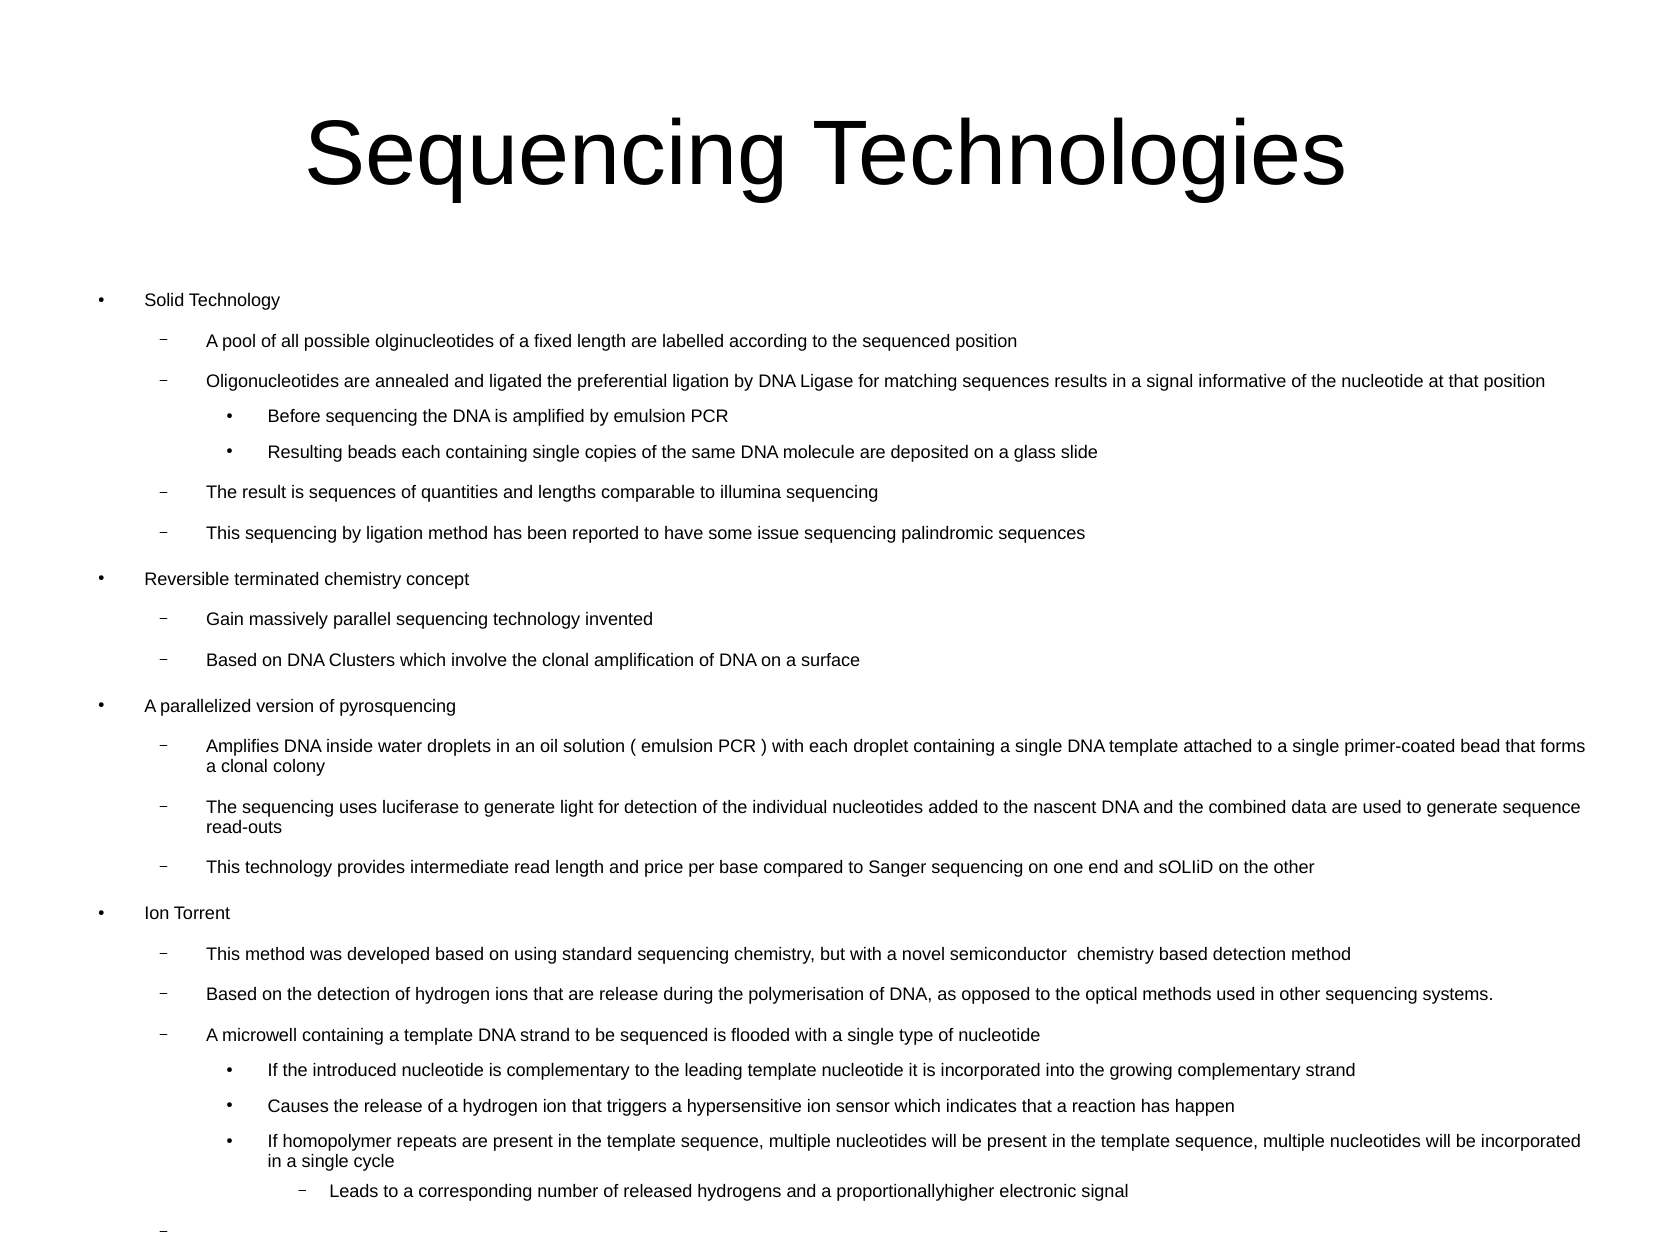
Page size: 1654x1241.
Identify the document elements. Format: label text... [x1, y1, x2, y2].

list Solid Technology A pool of all possible olginucleotides of a fixed length are labelled according to the sequenced position Oligonucleotides are annealed and ligated the preferential ligation by DNA Ligase for matching sequences results in a signal informative of the nucleotide at that position Before sequencing the DNA is amplified by emulsion PCR Resulting beads each containing single copies of the same DNA molecule are deposited on a glass slide The result is sequences of quantities and lengths comparable to illumina sequencing This sequencing by ligation method has been reported to have some issue sequencing palindromic sequences Reversible terminated chemistry concept Gain massively parallel sequencing technology invented Based on DNA Clusters which involve the clonal amplification of DNA on a surface A parallelized version of pyrosquencing Amplifies DNA inside water droplets in an oil solution ( emulsion PCR ) with each droplet containing a single DNA template attached to a single primer-coated bead that forms a clonal colony The sequencing uses luciferase to generate light for detection of the individual nucleotides added to the nascent DNA and the combined data are used to generate sequence read-outs This technology provides intermediate read length and price per base compared to Sanger sequencing on one end and sOLIiD on the other Ion Torrent This method was developed based on using standard sequencing chemistry, but with a novel semiconductor chemistry based detection method Based on the detection of hydrogen ions that are release during the polymerisation of DNA, as opposed to the optical methods used in other sequencing systems. A microwell containing a template DNA strand to be sequenced is flooded with a single type of nucleotide If the introduced nucleotide is complementary to the leading template nucleotide it is incorporated into the growing complementary strand Causes the release of a hydrogen ion that triggers a hypersensitive ion sensor which indicates that a reaction has happen If homopolymer repeats are present in the template sequence, multiple nucleotides will be present in the template sequence, multiple nucleotides will be incorporated in a single cycle Leads to a corresponding number of released hydrogens and a proportionallyhigher electronic signal [82, 290, 1595, 1205]
title Sequencing Technologies [82, 49, 1571, 257]
